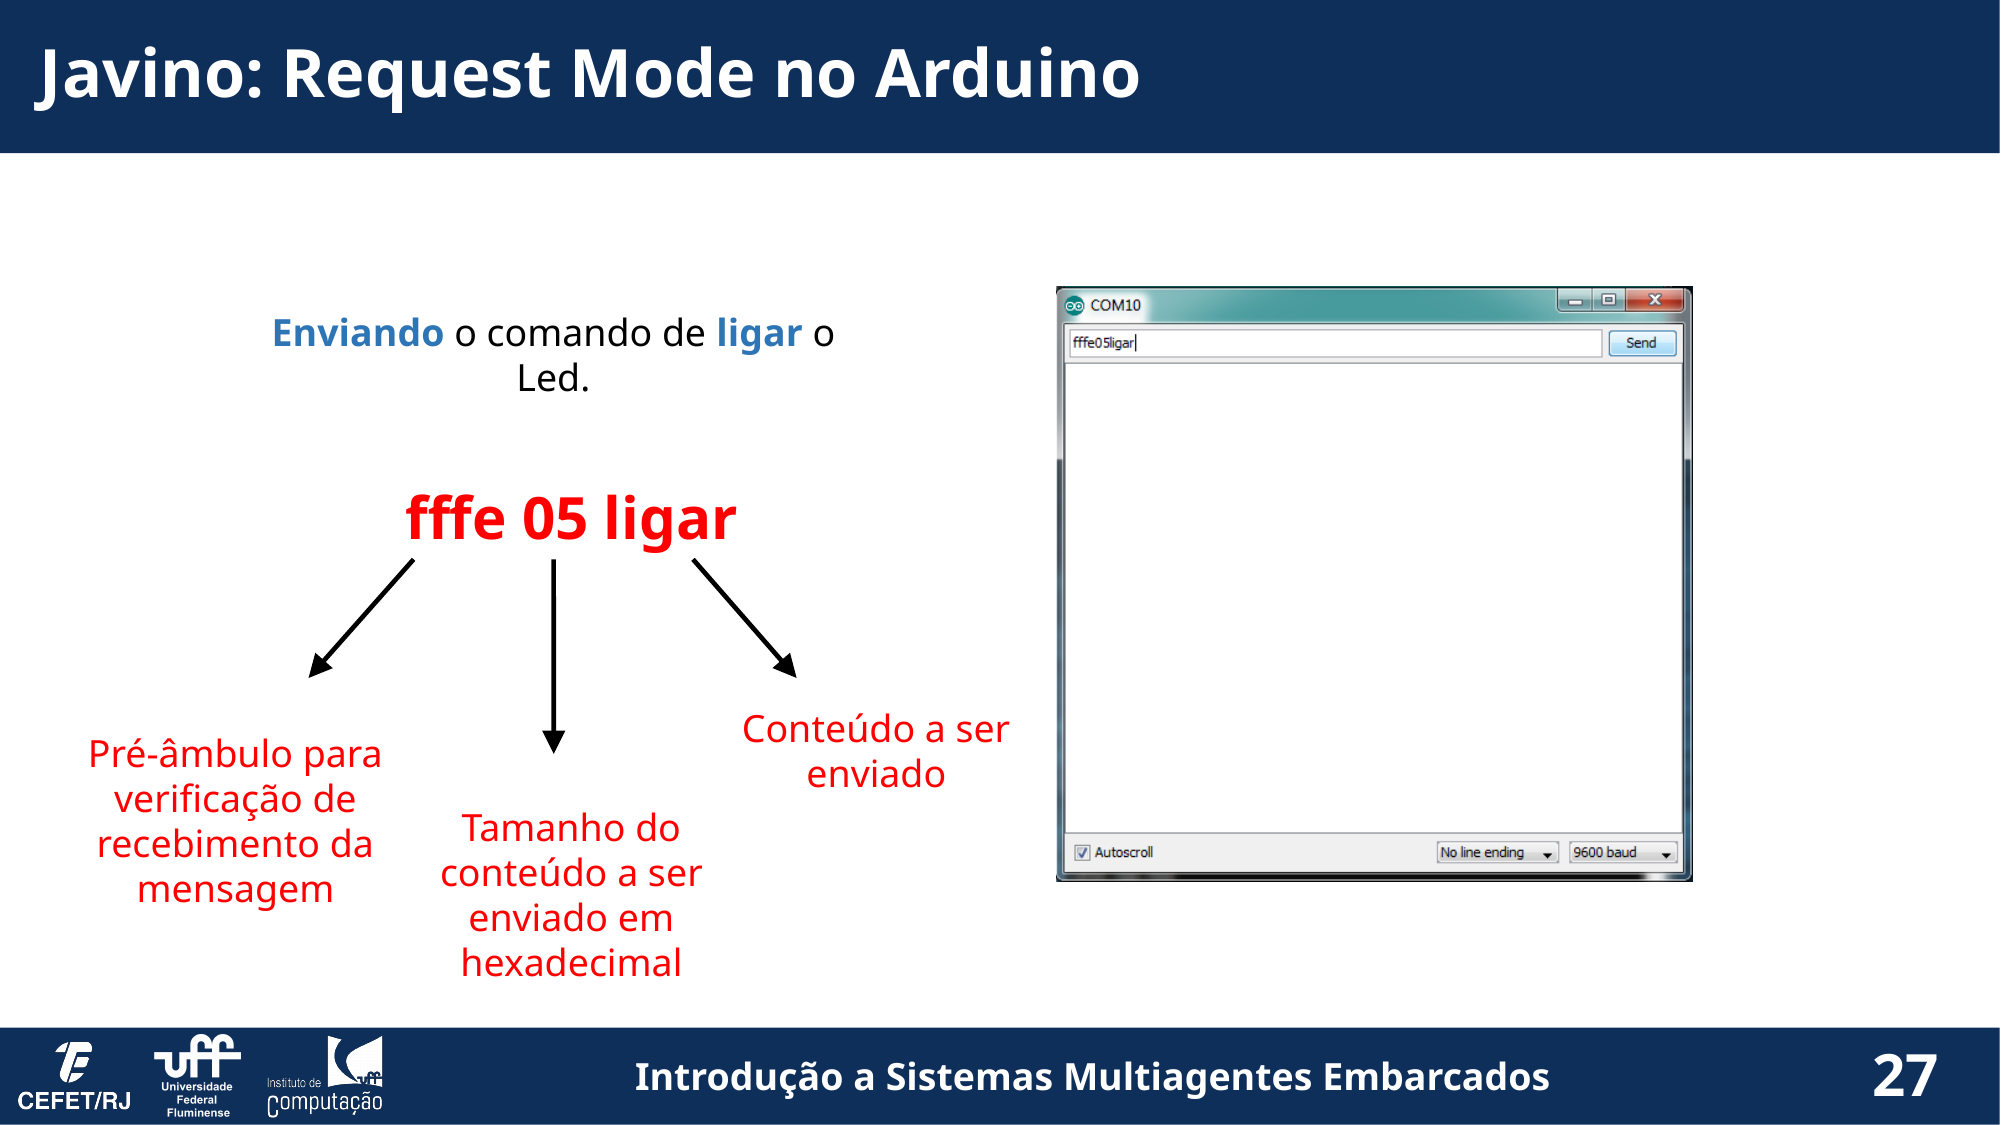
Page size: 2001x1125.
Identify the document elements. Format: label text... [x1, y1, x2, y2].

text_box Javino: Request Mode no Arduino [25, 23, 2000, 119]
text_box fffe 05 ligar [235, 473, 908, 559]
picture [1056, 286, 1693, 882]
picture [153, 1033, 242, 1122]
text_box Enviando o comando de ligar o Led. [217, 302, 890, 408]
picture [18, 1021, 130, 1125]
text_box Tamanho do conteúdo a ser enviado em hexadecimal [415, 796, 728, 993]
picture [265, 1033, 384, 1118]
text_box Pré-âmbulo para verificação de recebimento da mensagem [32, 723, 439, 920]
text_box Conteúdo a ser enviado [720, 697, 1033, 804]
